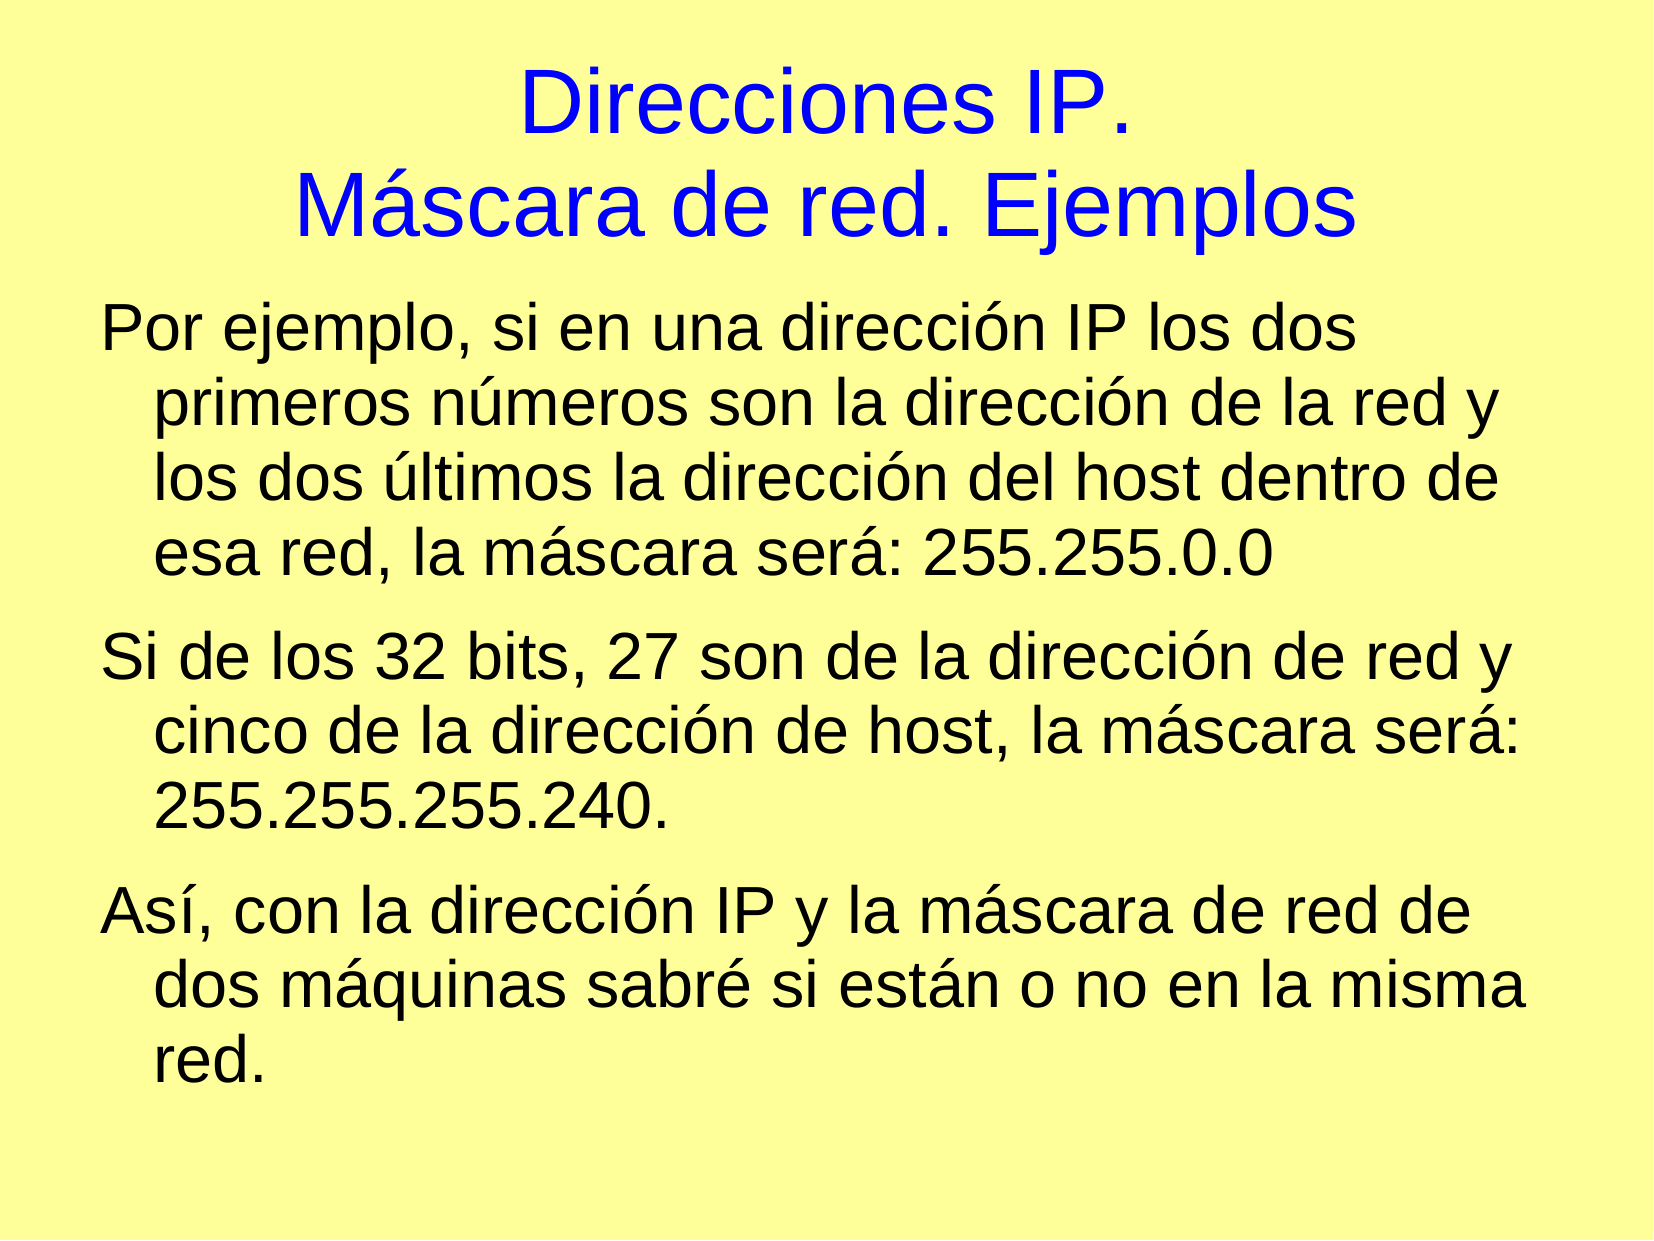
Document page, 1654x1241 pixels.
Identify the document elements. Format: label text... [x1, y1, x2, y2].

list Por ejemplo, si en una dirección IP los dos primeros números son la dirección de la red y los dos últimos la dirección del host dentro de esa red, la máscara será: 255.255.0.0 Si de los 32 bits, 27 son de la dirección de red y cinco de la dirección de host, la máscara será: 255.255.255.240. Así, con la dirección IP y la máscara de red de dos máquinas sabré si están o no en la misma red. [82, 290, 1571, 1097]
title Direcciones IP. Máscara de red. Ejemplos [82, 49, 1571, 257]
